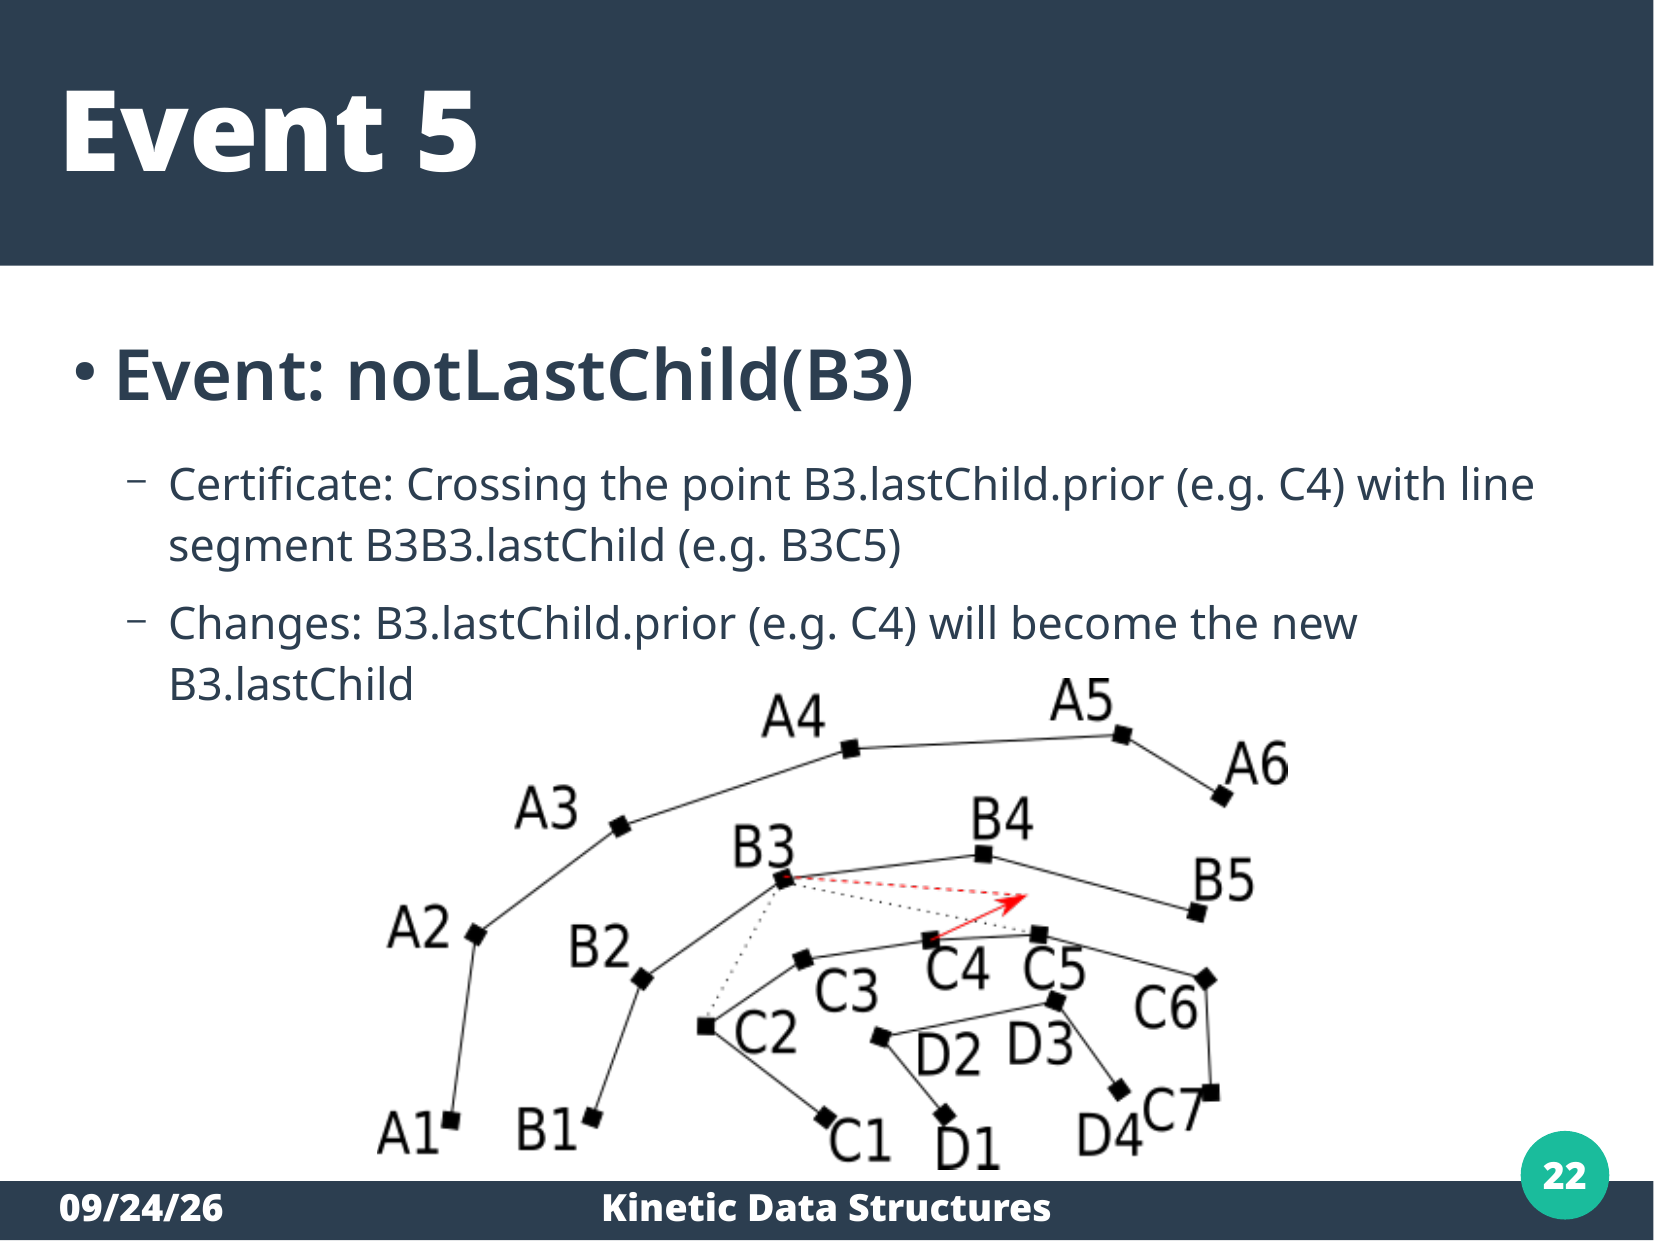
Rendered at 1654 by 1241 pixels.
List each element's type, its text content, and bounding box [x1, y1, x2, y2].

picture [377, 678, 1288, 1170]
title Event 5 [59, 49, 1595, 207]
list Event: notLastChild(B3) Certificate: Crossing the point B3.lastChild.prior (e.g. C4) with line segment B3B3.lastChild (e.g. B3C5) Changes: B3.lastChild.prior (e.g. C4) will become the new B3.lastChild [59, 324, 1595, 720]
